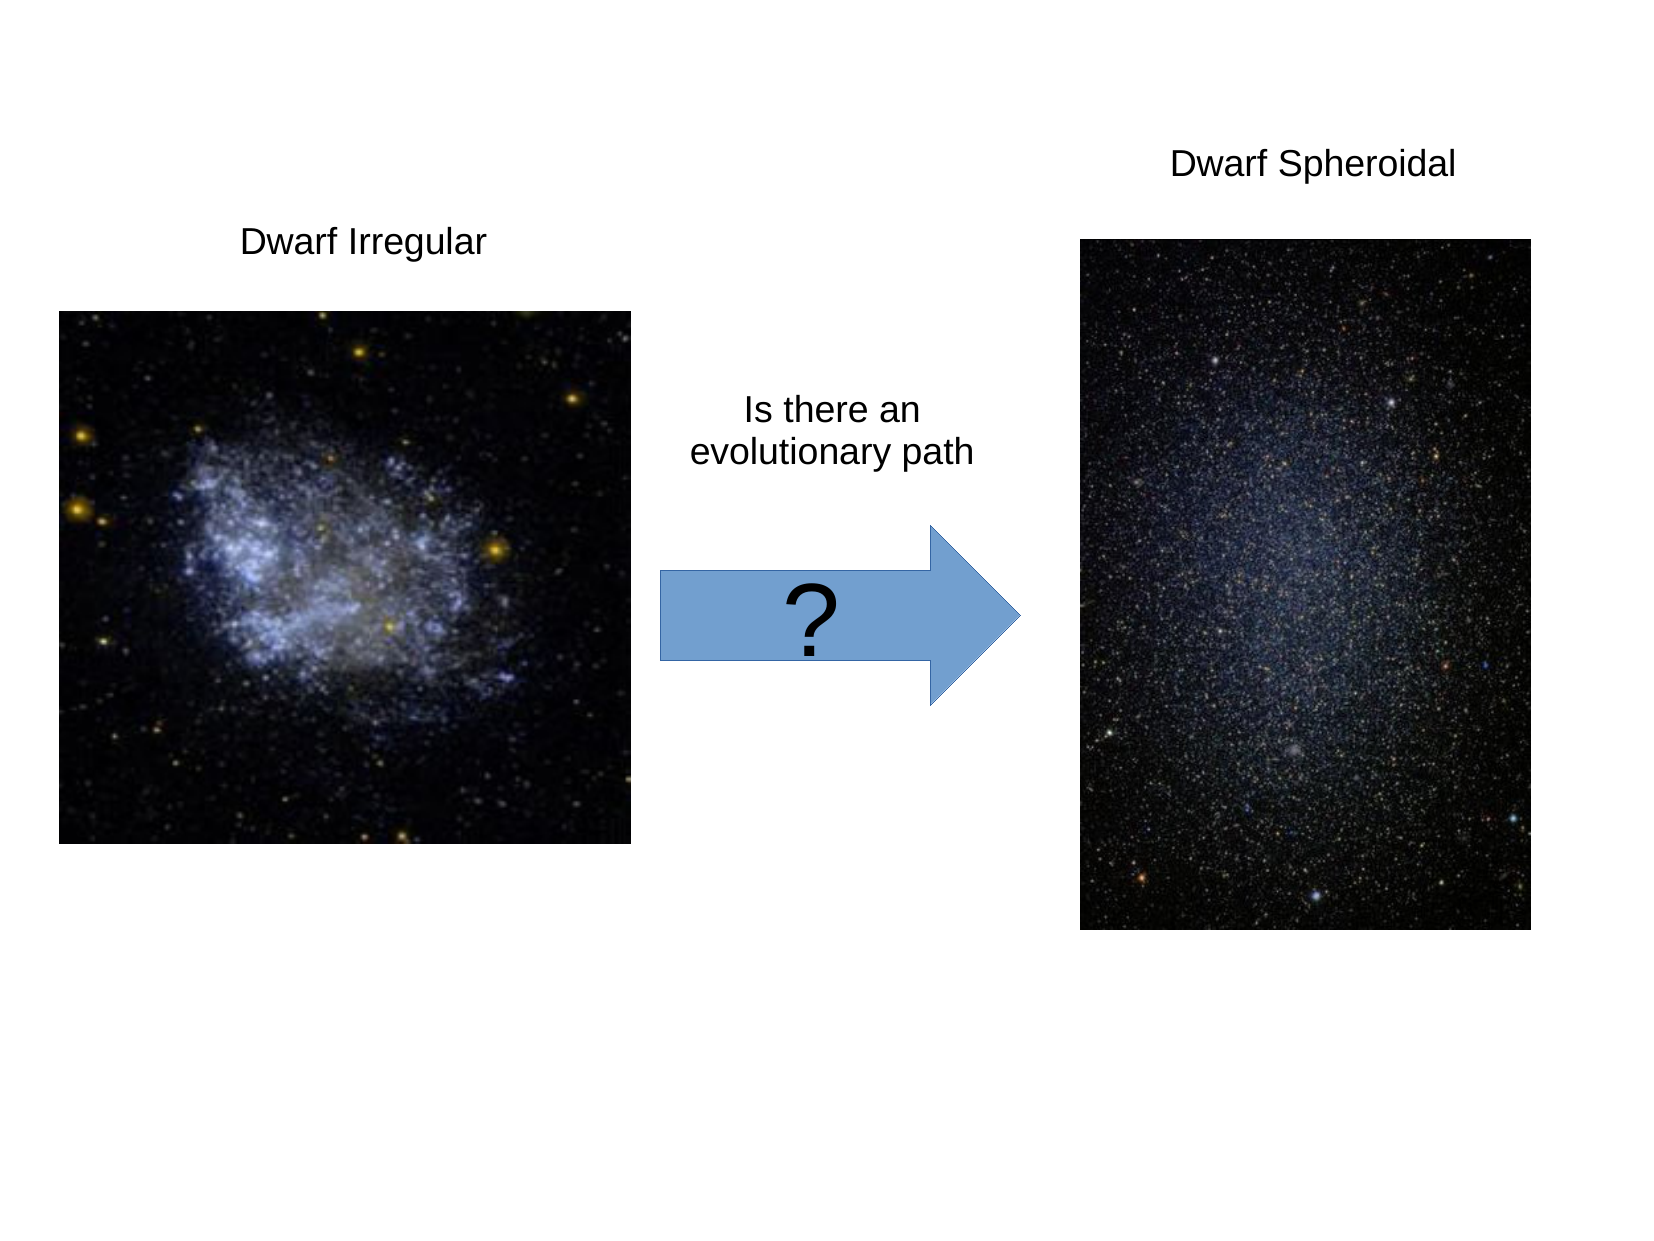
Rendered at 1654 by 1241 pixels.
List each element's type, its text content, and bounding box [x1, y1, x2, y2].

text_box Dwarf Irregular [225, 213, 503, 271]
text_box Dwarf Spheroidal [1155, 135, 1472, 192]
text_box Is there an evolutionary path [675, 381, 990, 481]
text_box [856, 525, 1021, 706]
text_box [660, 570, 767, 661]
picture [1080, 239, 1531, 931]
text_box ? [767, 555, 856, 687]
picture [59, 311, 631, 844]
